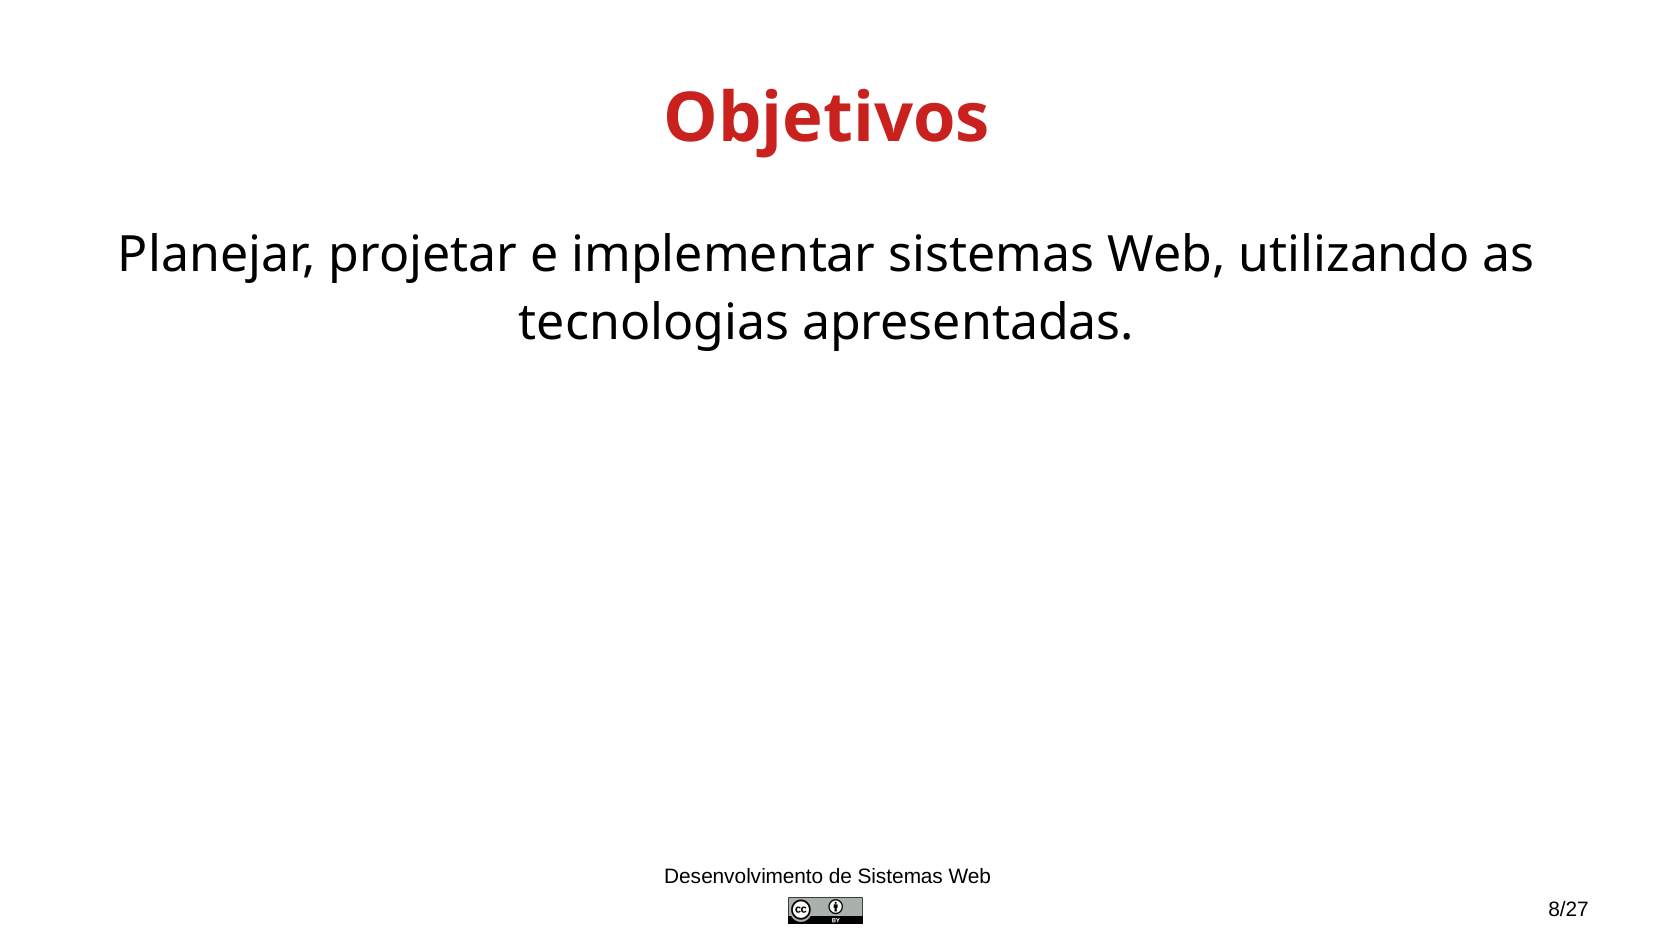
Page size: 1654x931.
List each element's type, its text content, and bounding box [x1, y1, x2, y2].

picture [788, 897, 863, 924]
list Planejar, projetar e implementar sistemas Web, utilizando as tecnologias apresentadas. [82, 217, 1571, 827]
title Objetivos [82, 37, 1571, 193]
